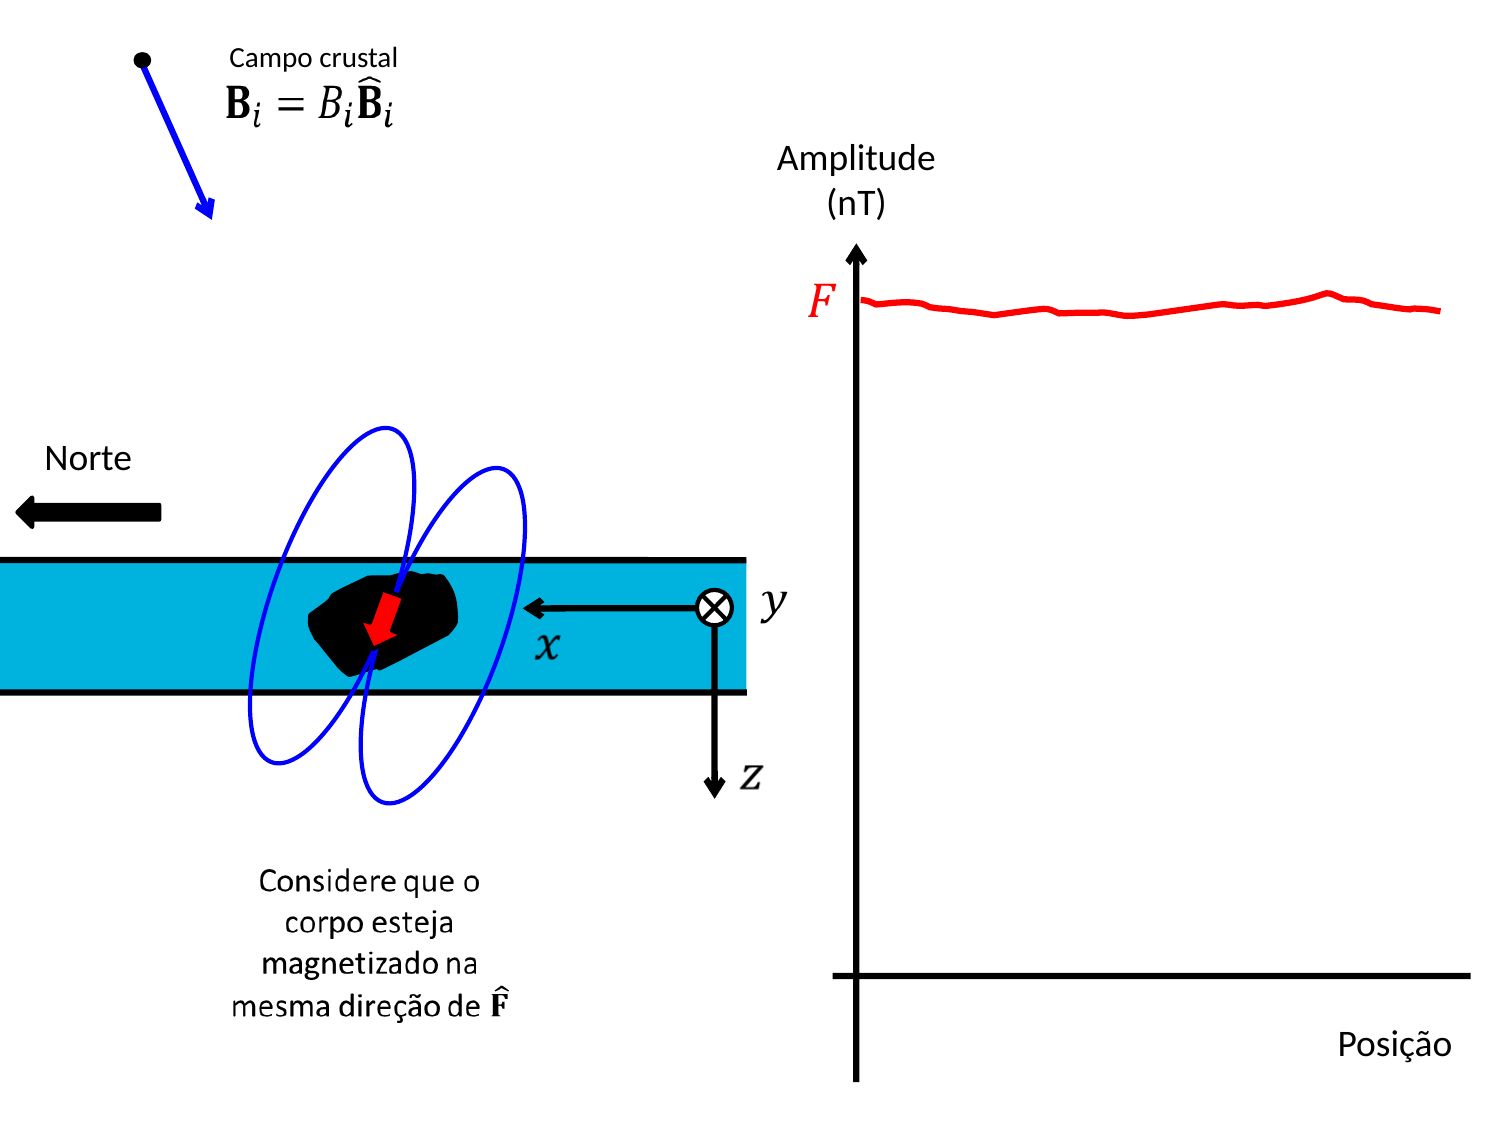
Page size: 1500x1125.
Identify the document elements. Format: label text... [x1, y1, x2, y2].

text_box Posição [1322, 1011, 1483, 1072]
text_box [718, 734, 786, 811]
text_box [209, 848, 561, 1047]
text_box Amplitude (nT) [750, 125, 963, 231]
text_box [358, 670, 368, 689]
text_box Campo crustal [193, 30, 434, 81]
text_box [253, 564, 519, 689]
text_box Norte [17, 425, 160, 485]
text_box [206, 59, 461, 138]
text_box [17, 497, 160, 528]
text_box [488, 562, 810, 689]
text_box [135, 54, 150, 67]
text_box [785, 262, 860, 338]
text_box [0, 564, 278, 689]
